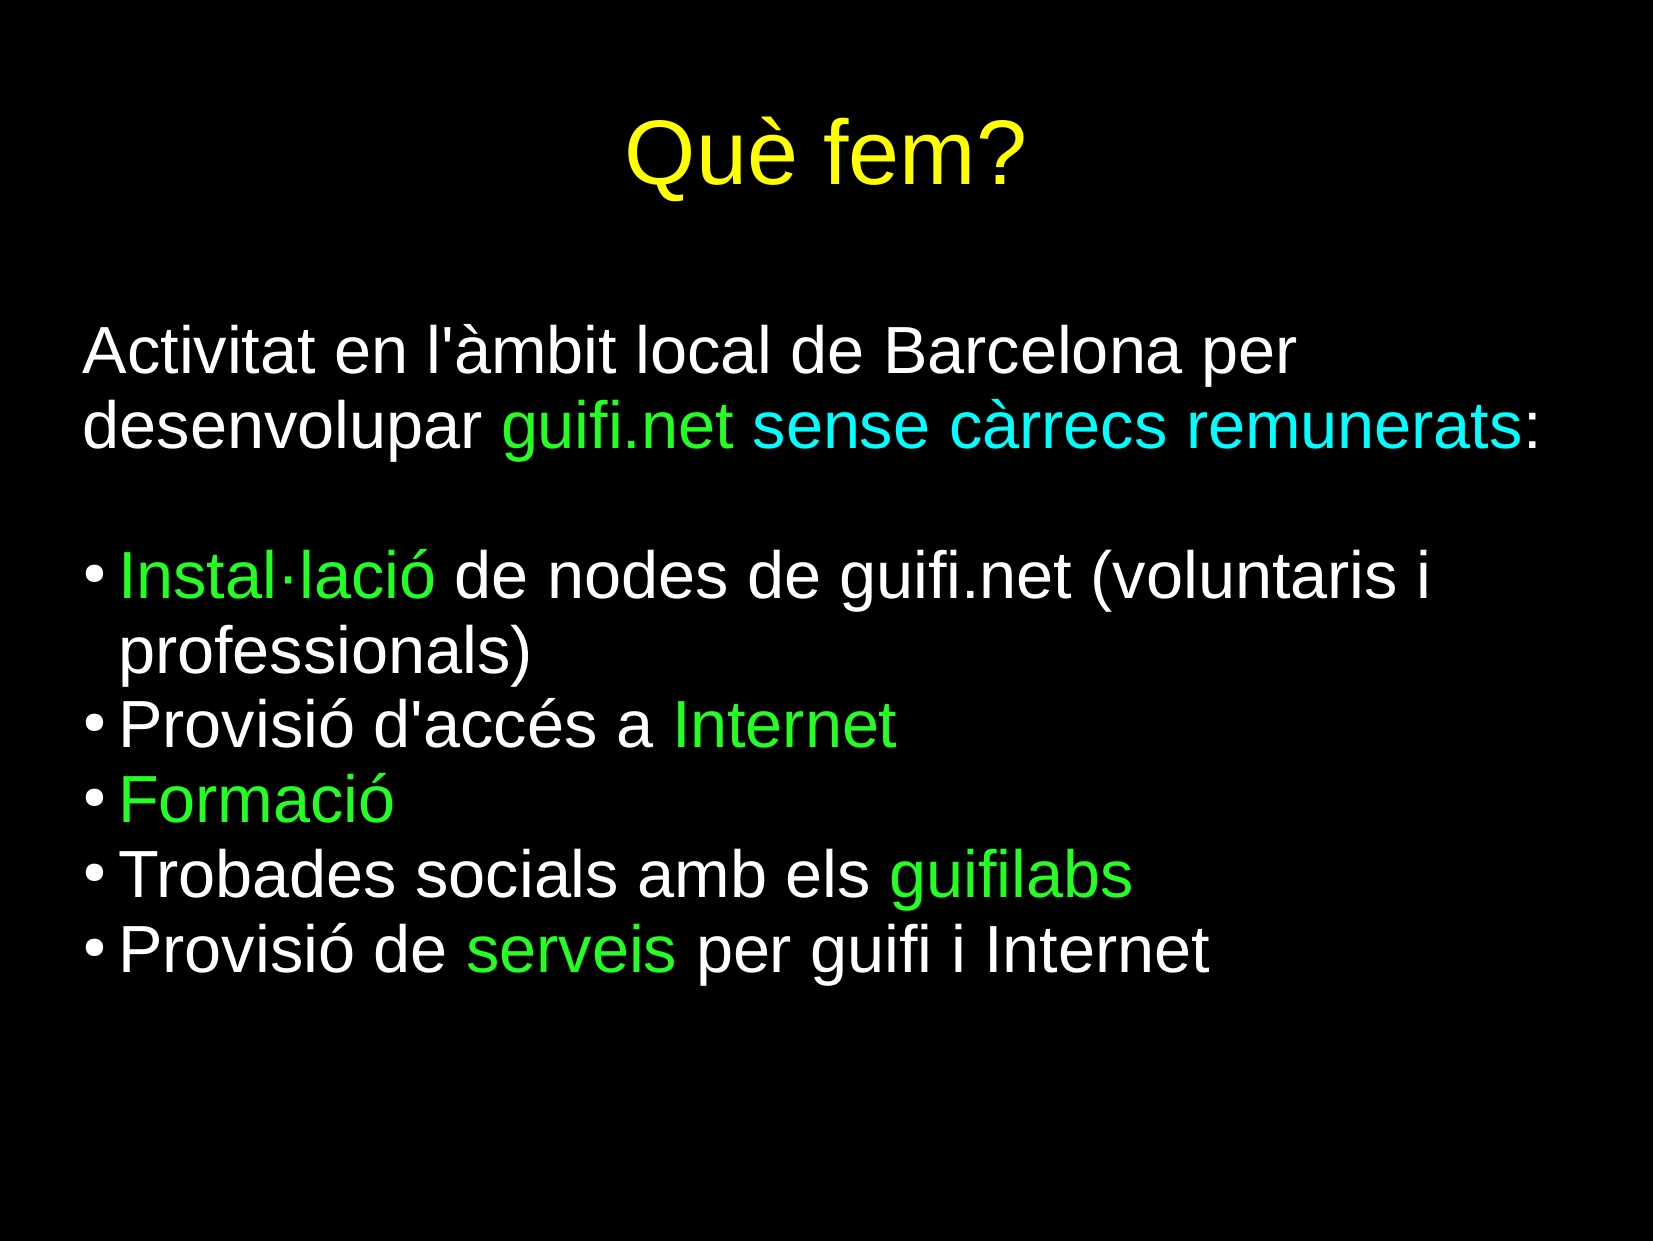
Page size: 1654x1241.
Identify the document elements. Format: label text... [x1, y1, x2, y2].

subtitle Activitat en l'àmbit local de Barcelona per desenvolupar guifi.net sense càrrecs remunerats: Instal·lació de nodes de guifi.net (voluntaris i professionals) Provisió d'accés a Internet Formació Trobades socials amb els guifilabs Provisió de serveis per guifi i Internet [82, 290, 1571, 1010]
title Què fem? [82, 49, 1571, 257]
